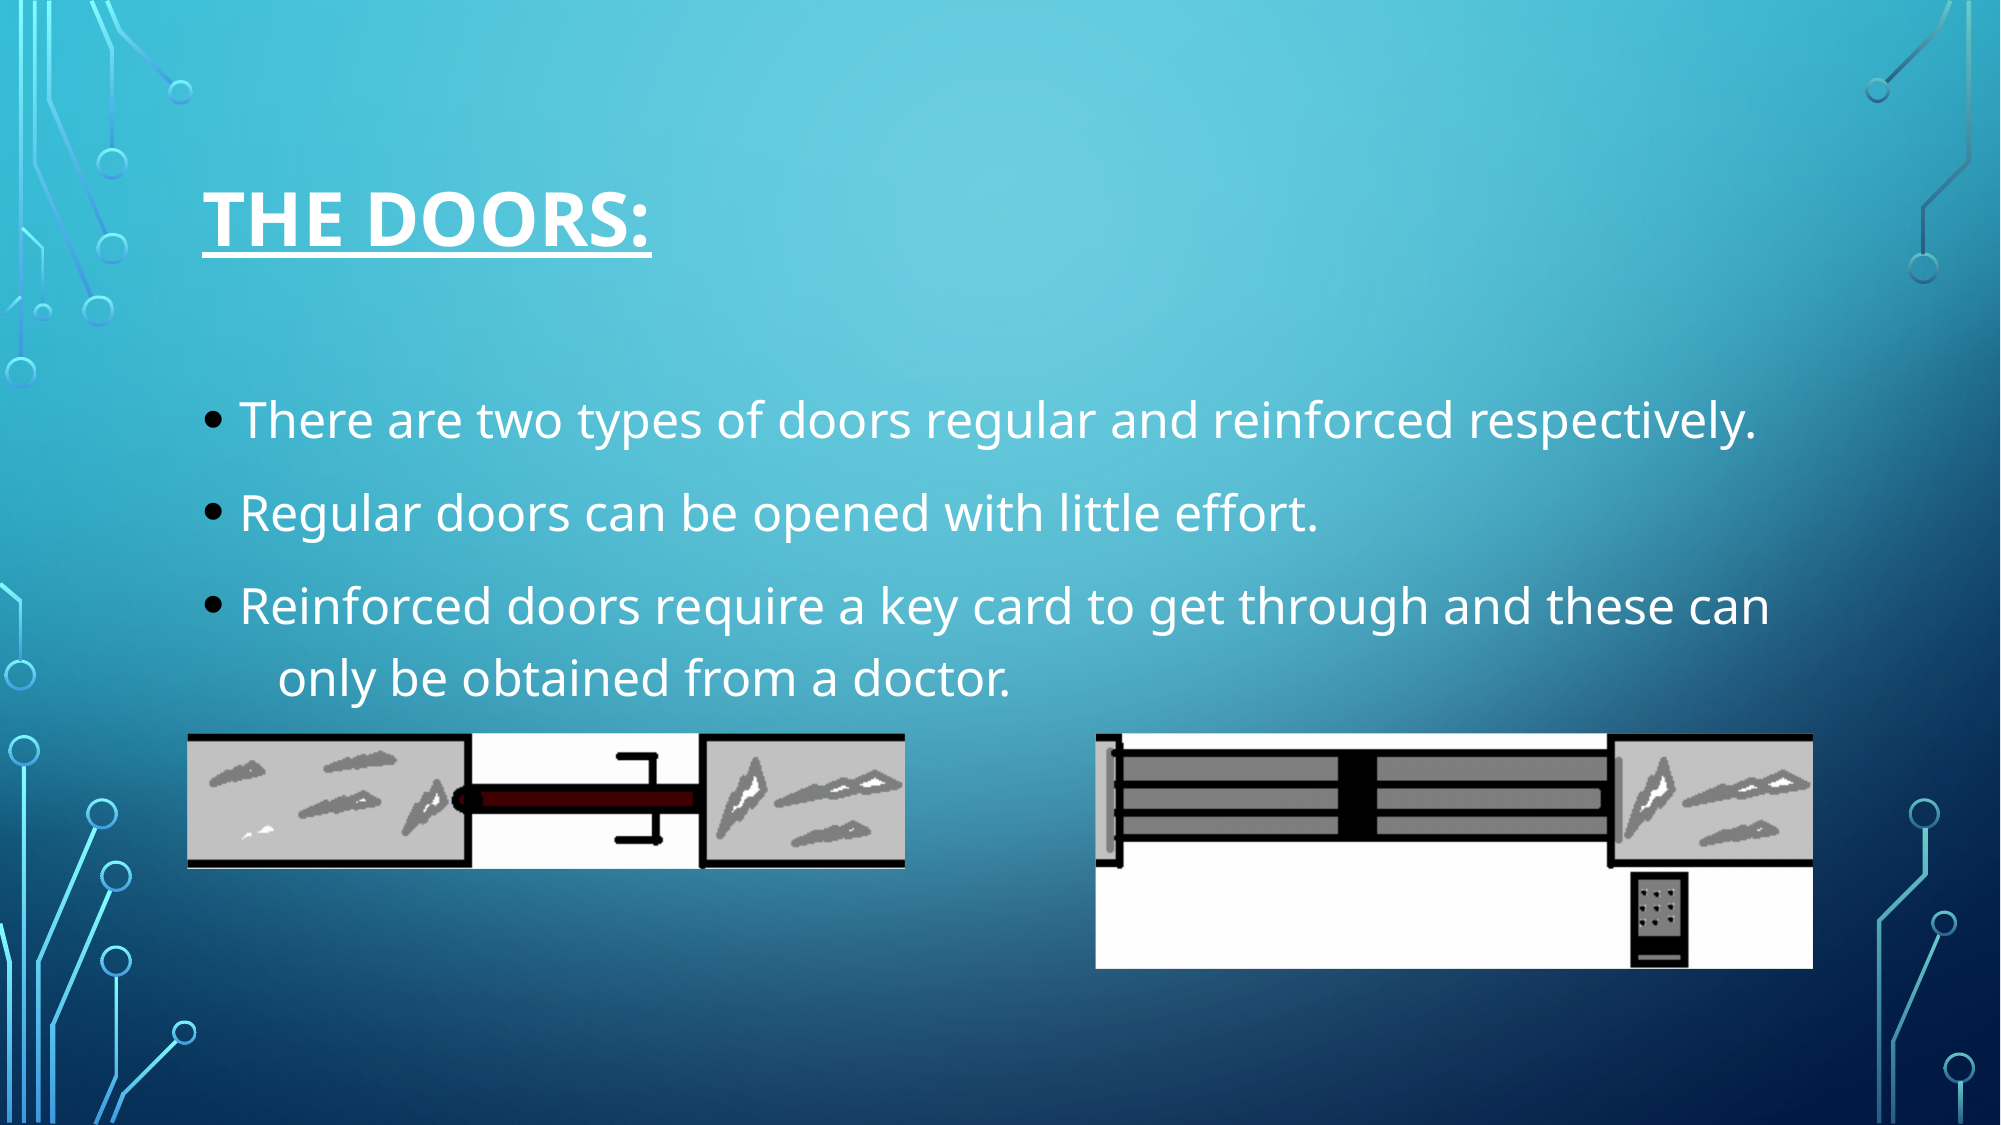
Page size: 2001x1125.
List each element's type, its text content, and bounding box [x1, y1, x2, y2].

picture [1095, 733, 1813, 969]
picture [187, 733, 905, 869]
title The Doors: [187, 101, 1813, 344]
list There are two types of doors regular and reinforced respectively. Regular doors can be opened with little effort. Reinforced doors require a key card to get through and these can only be obtained from a doctor. [187, 369, 1813, 951]
